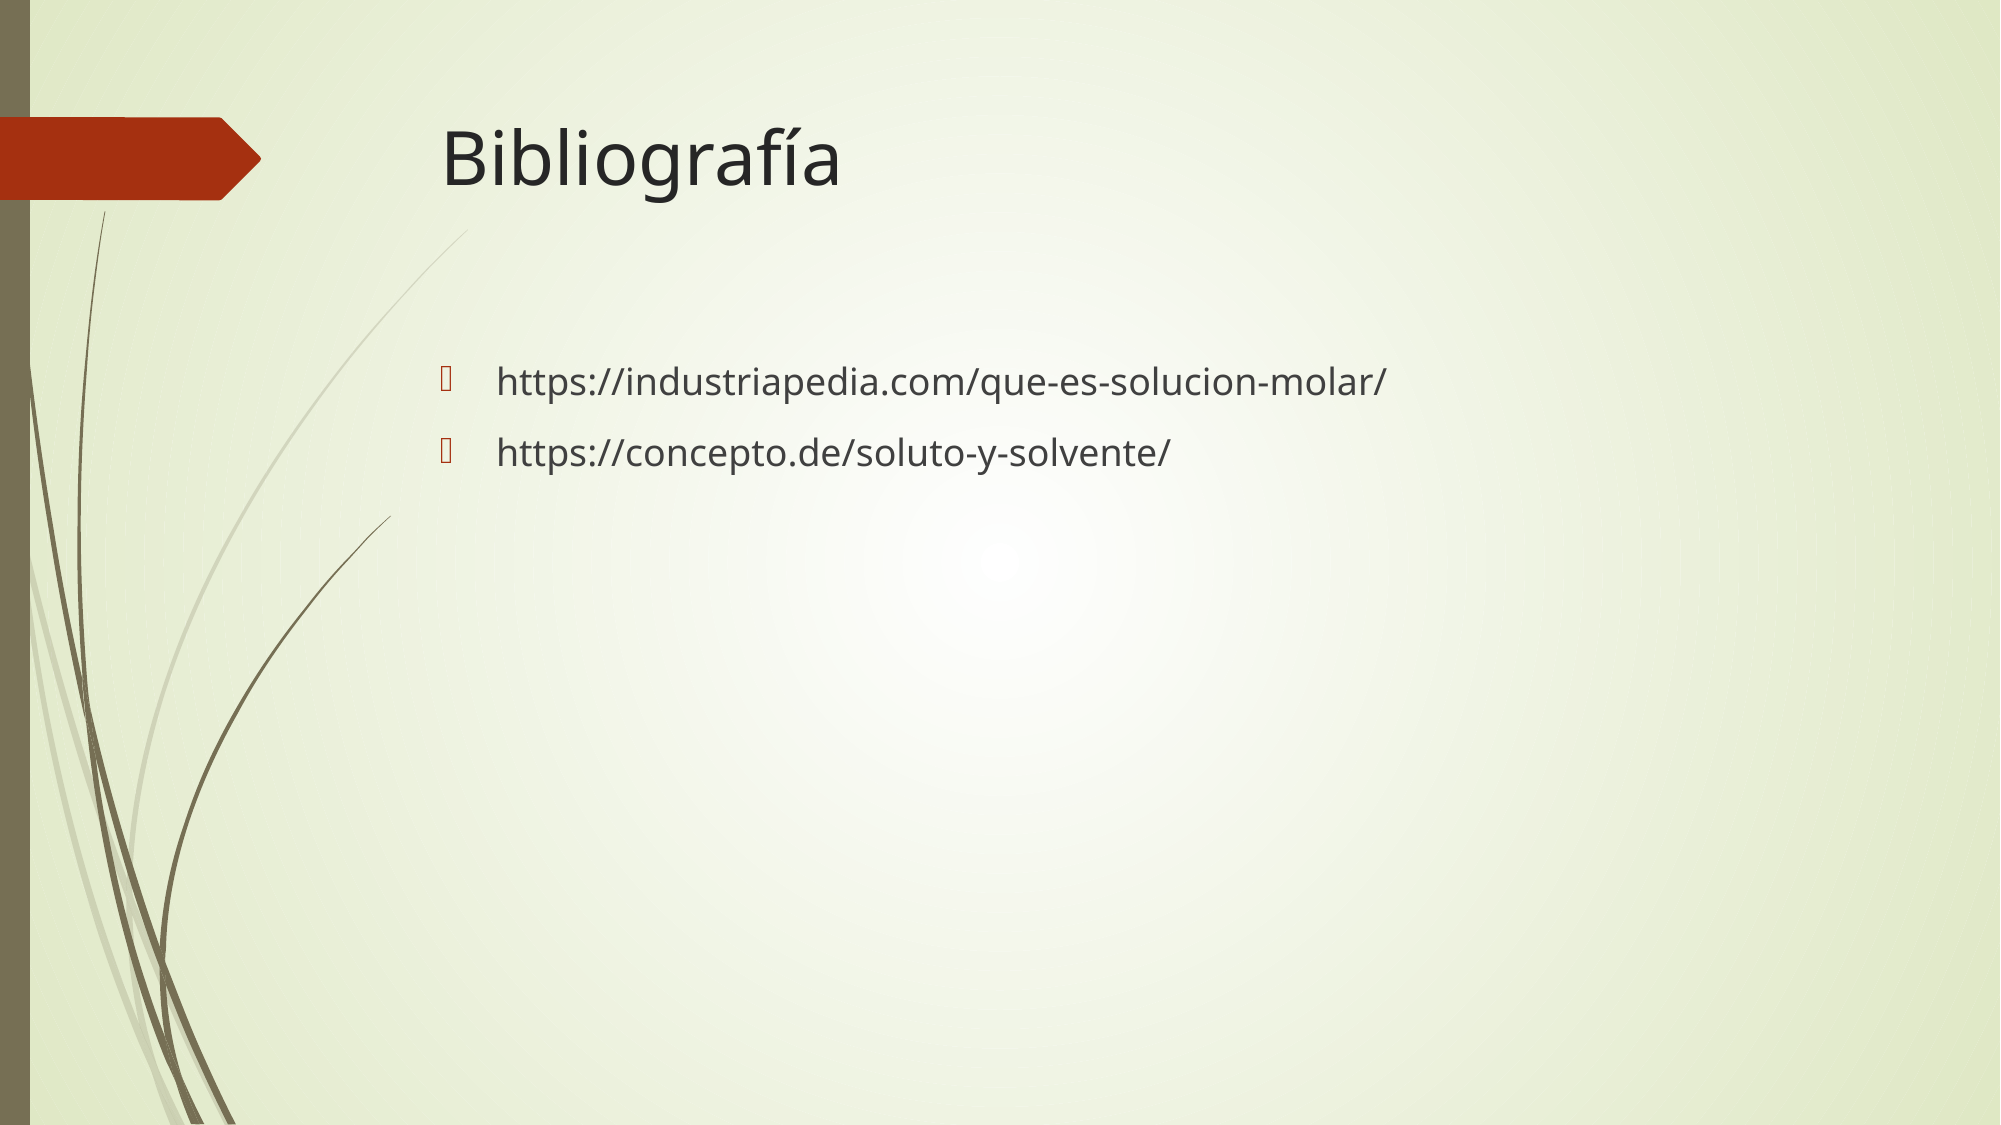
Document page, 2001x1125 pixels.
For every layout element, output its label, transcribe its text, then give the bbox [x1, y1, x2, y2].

list https://industriapedia.com/que-es-solucion-molar/ https://concepto.de/soluto-y-solvente/ [424, 350, 1888, 970]
title Bibliografía [425, 102, 1888, 313]
